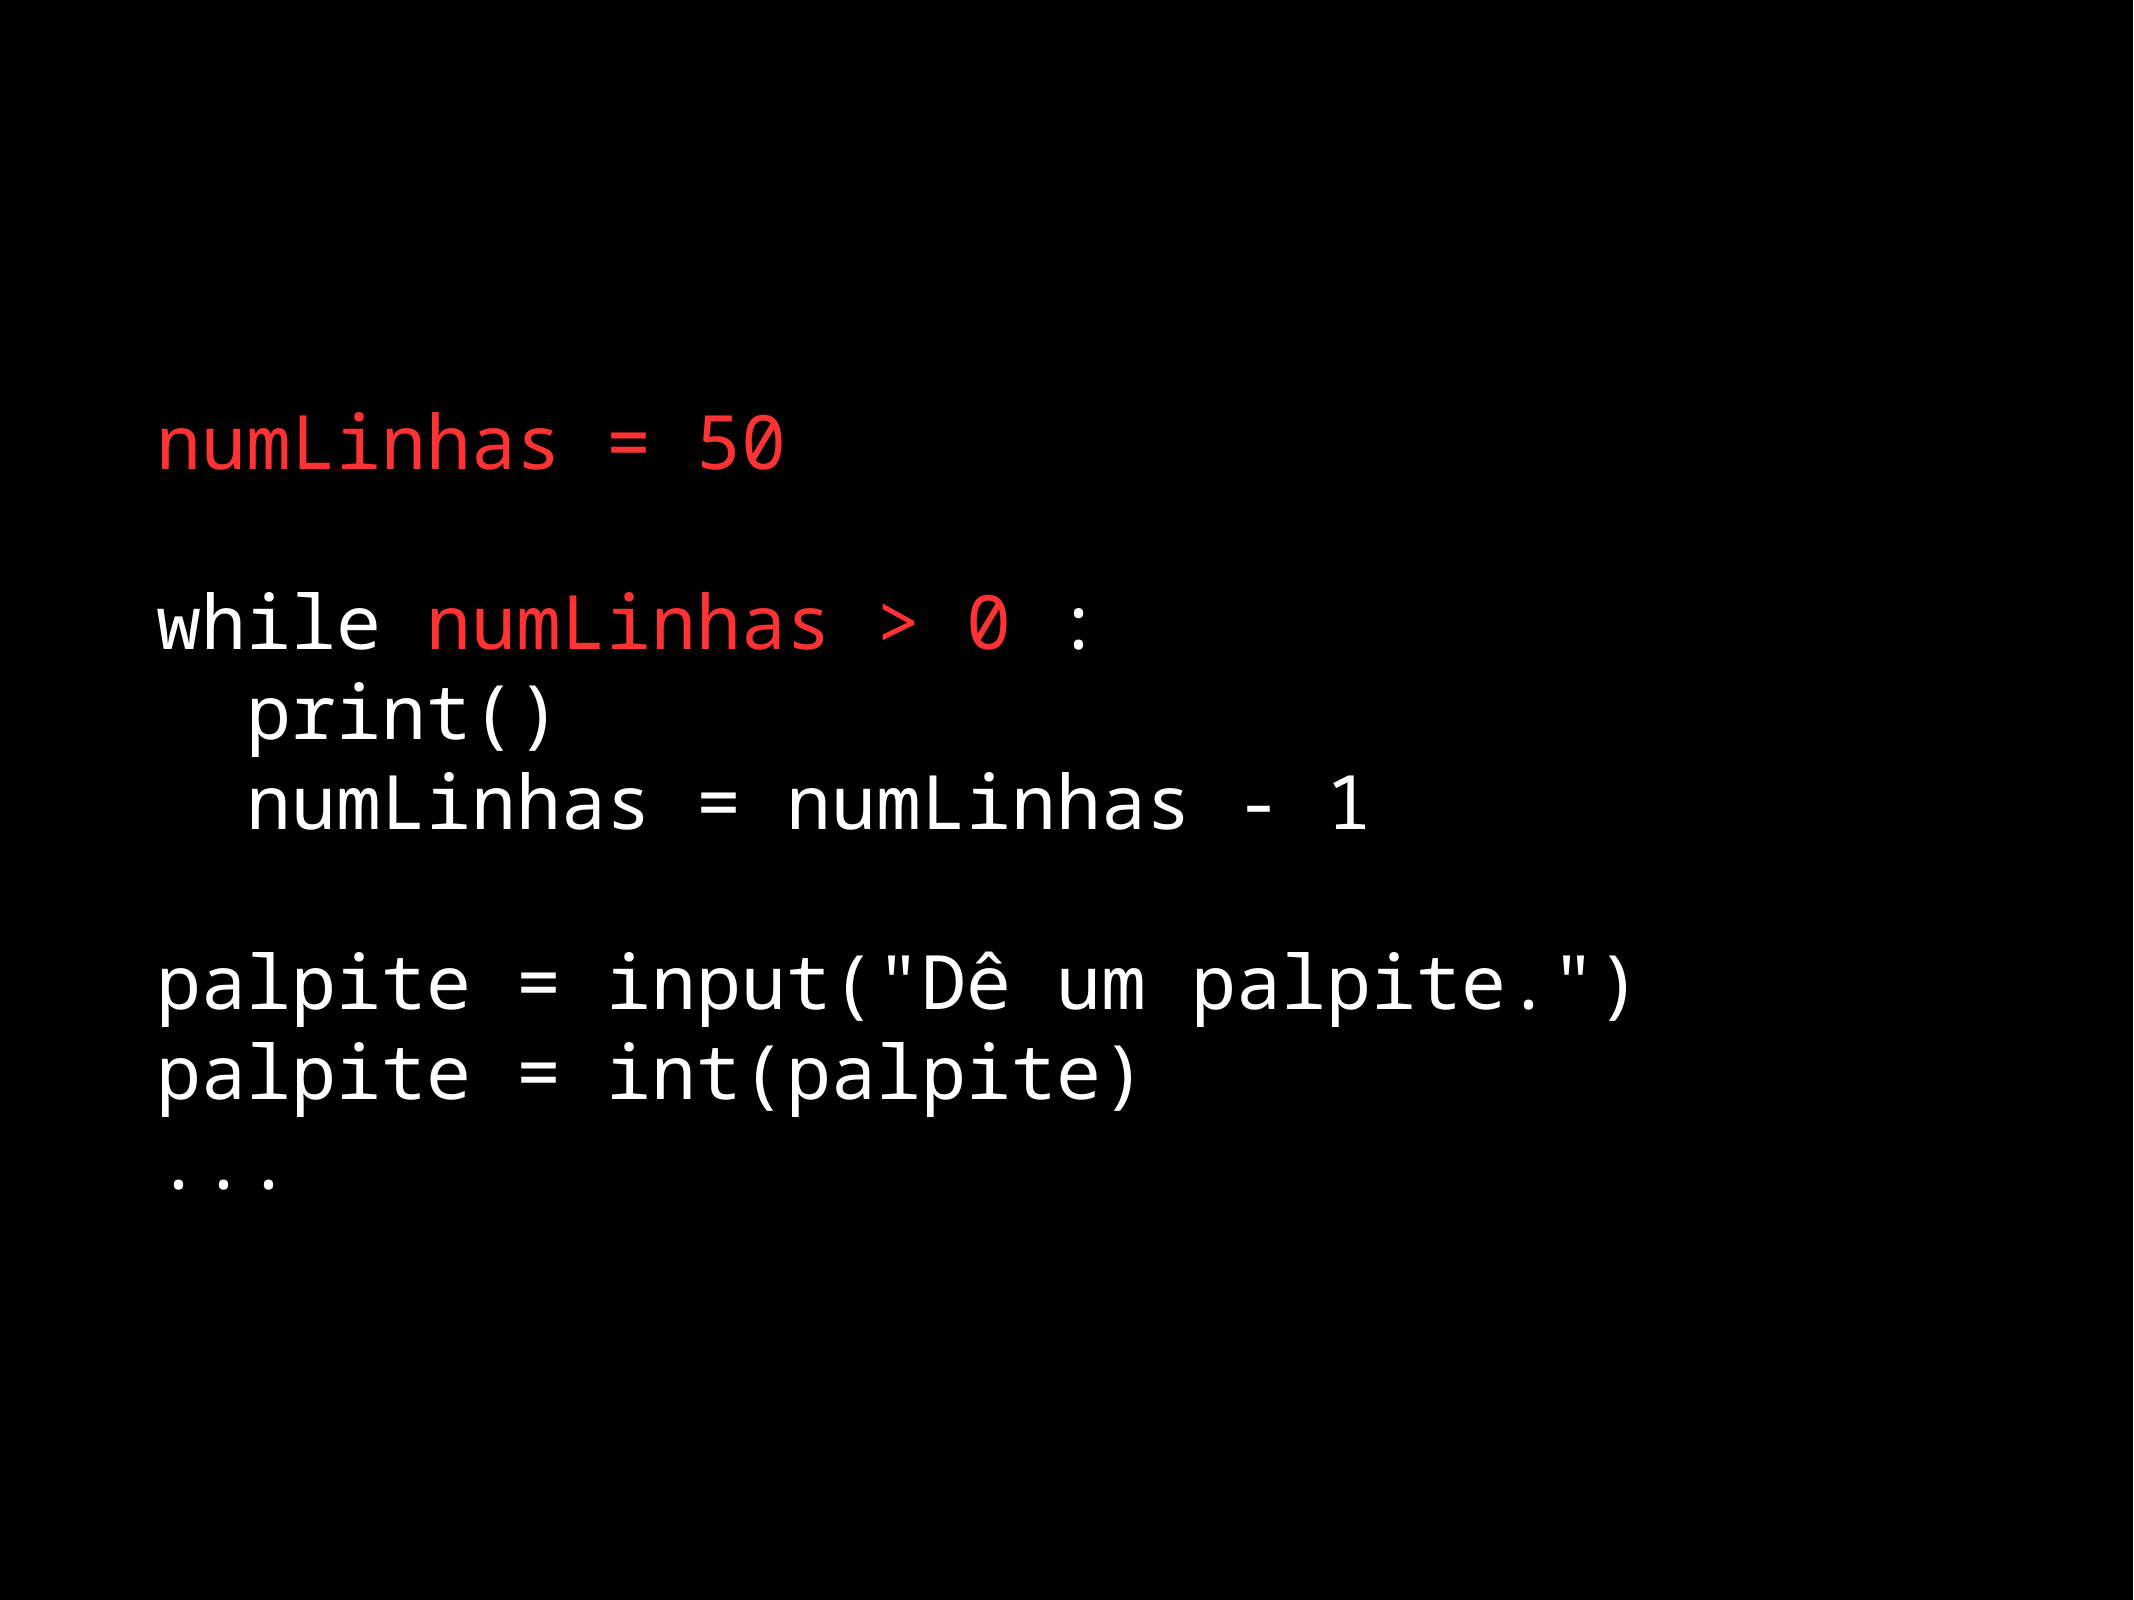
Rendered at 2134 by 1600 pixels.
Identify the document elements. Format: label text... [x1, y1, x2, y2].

list numLinhas = 50 while numLinhas > 0 : print() numLinhas = numLinhas - 1 palpite = input("Dê um palpite.") palpite = int(palpite) ... [156, 105, 1978, 1495]
